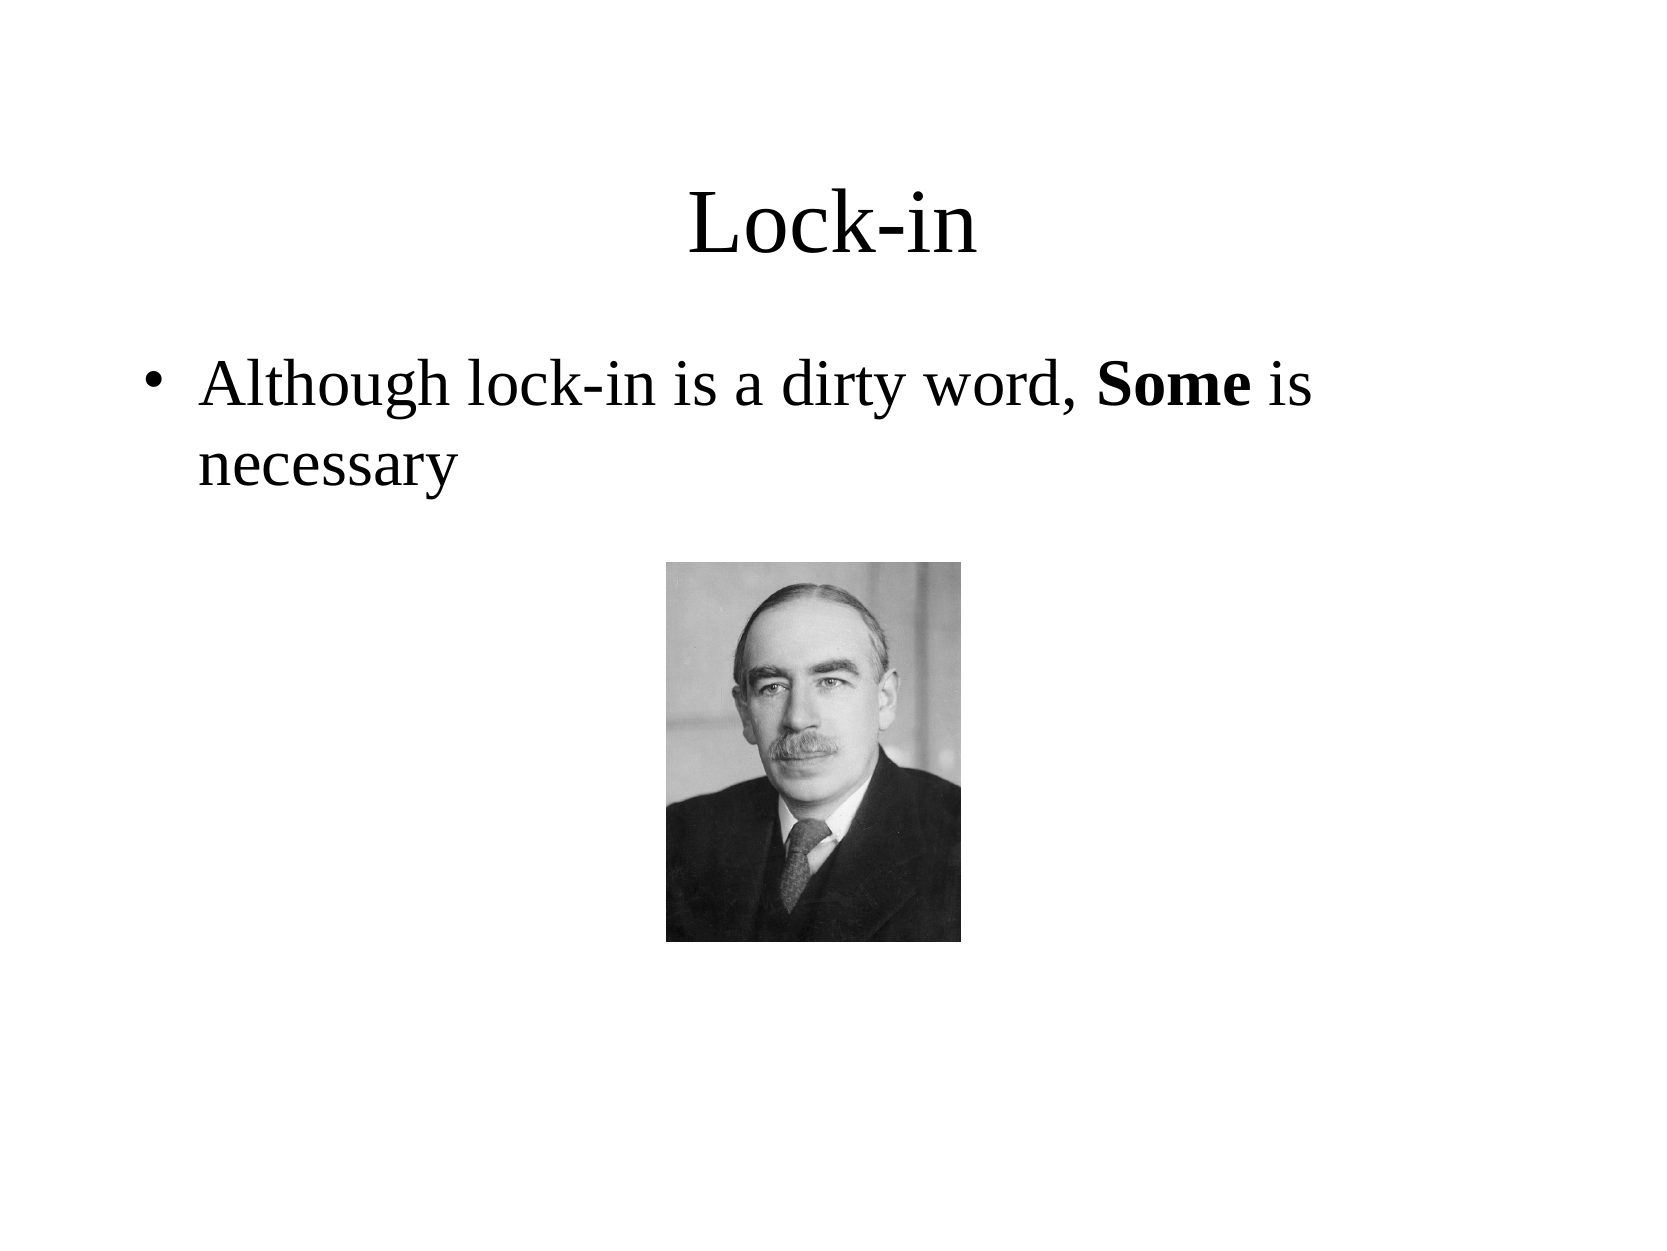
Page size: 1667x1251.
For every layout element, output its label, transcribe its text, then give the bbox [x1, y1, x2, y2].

title Lock-in [124, 110, 1542, 320]
picture [666, 562, 961, 942]
list Although lock-in is a dirty word, Some is necessary [127, 331, 1545, 1200]
